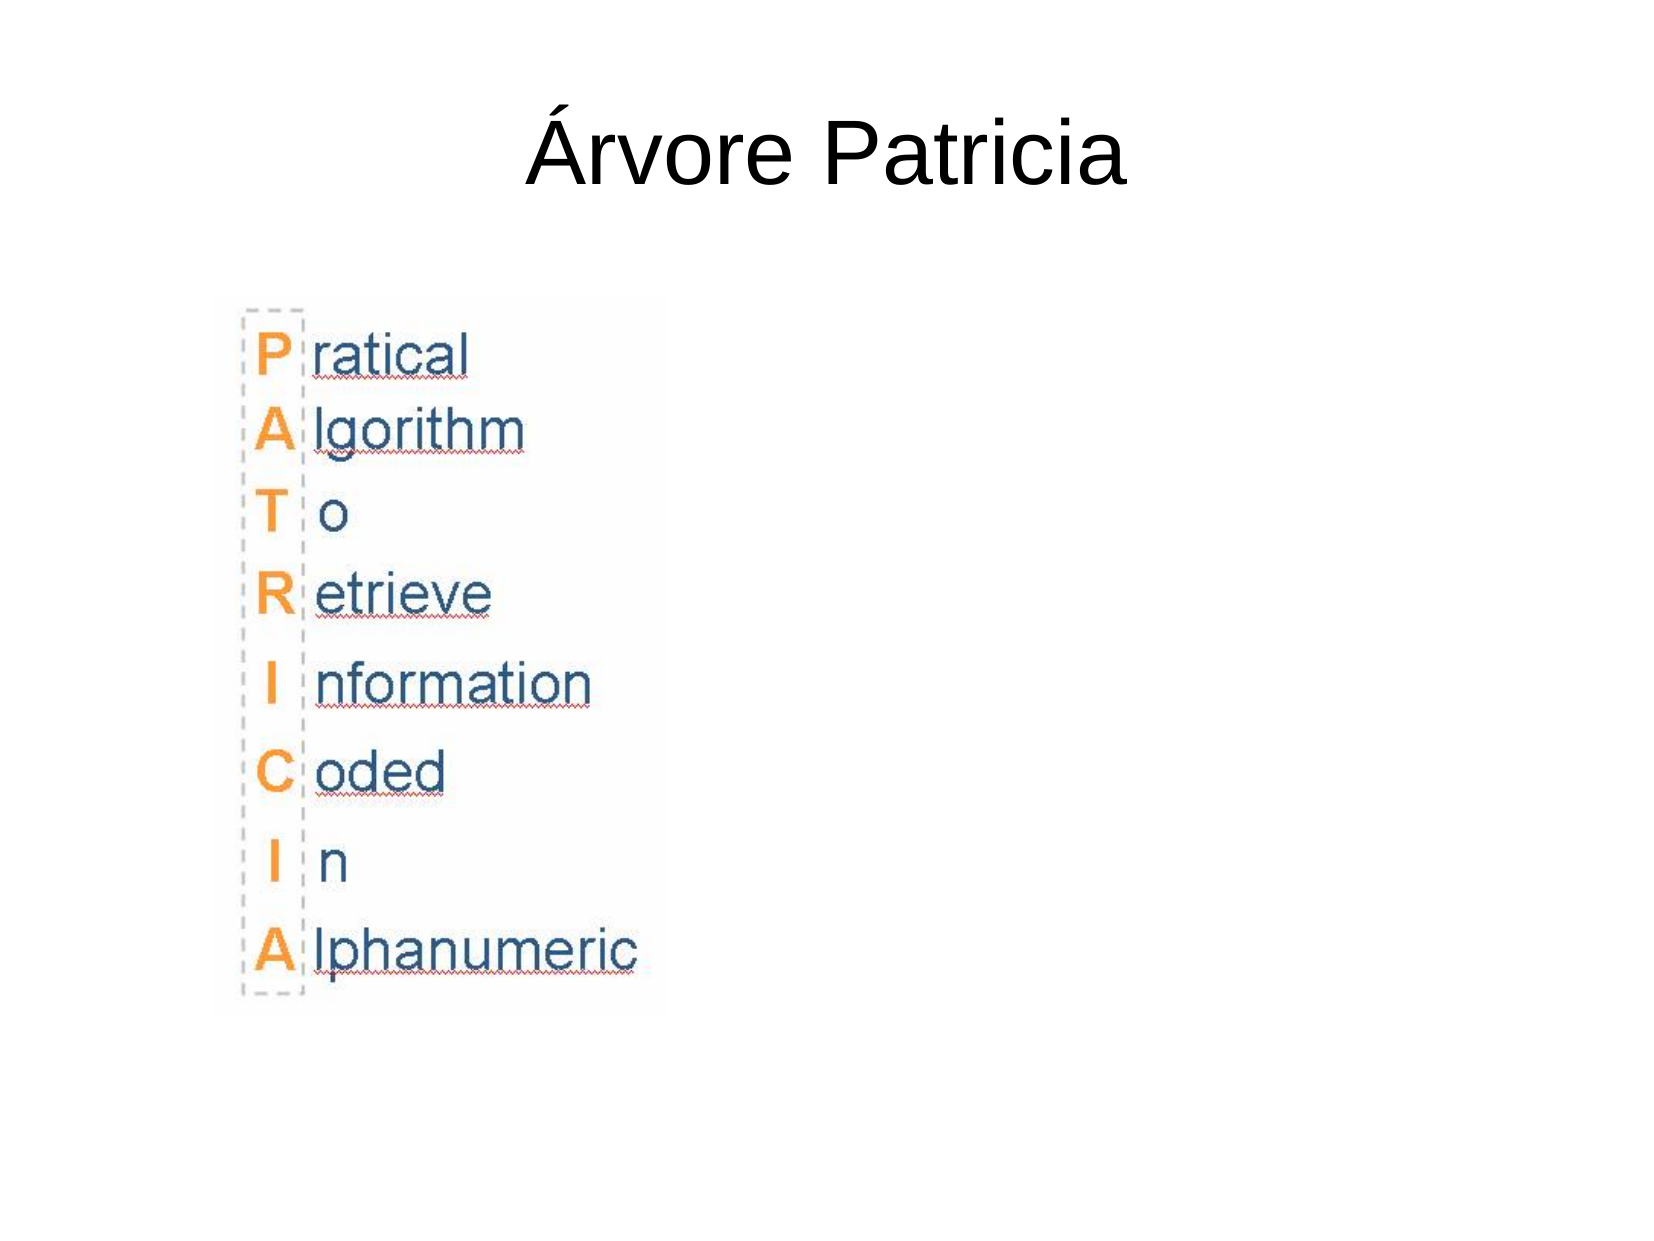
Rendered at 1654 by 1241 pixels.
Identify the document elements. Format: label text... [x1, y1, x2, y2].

picture [212, 296, 666, 1016]
title Árvore Patricia [82, 49, 1571, 257]
